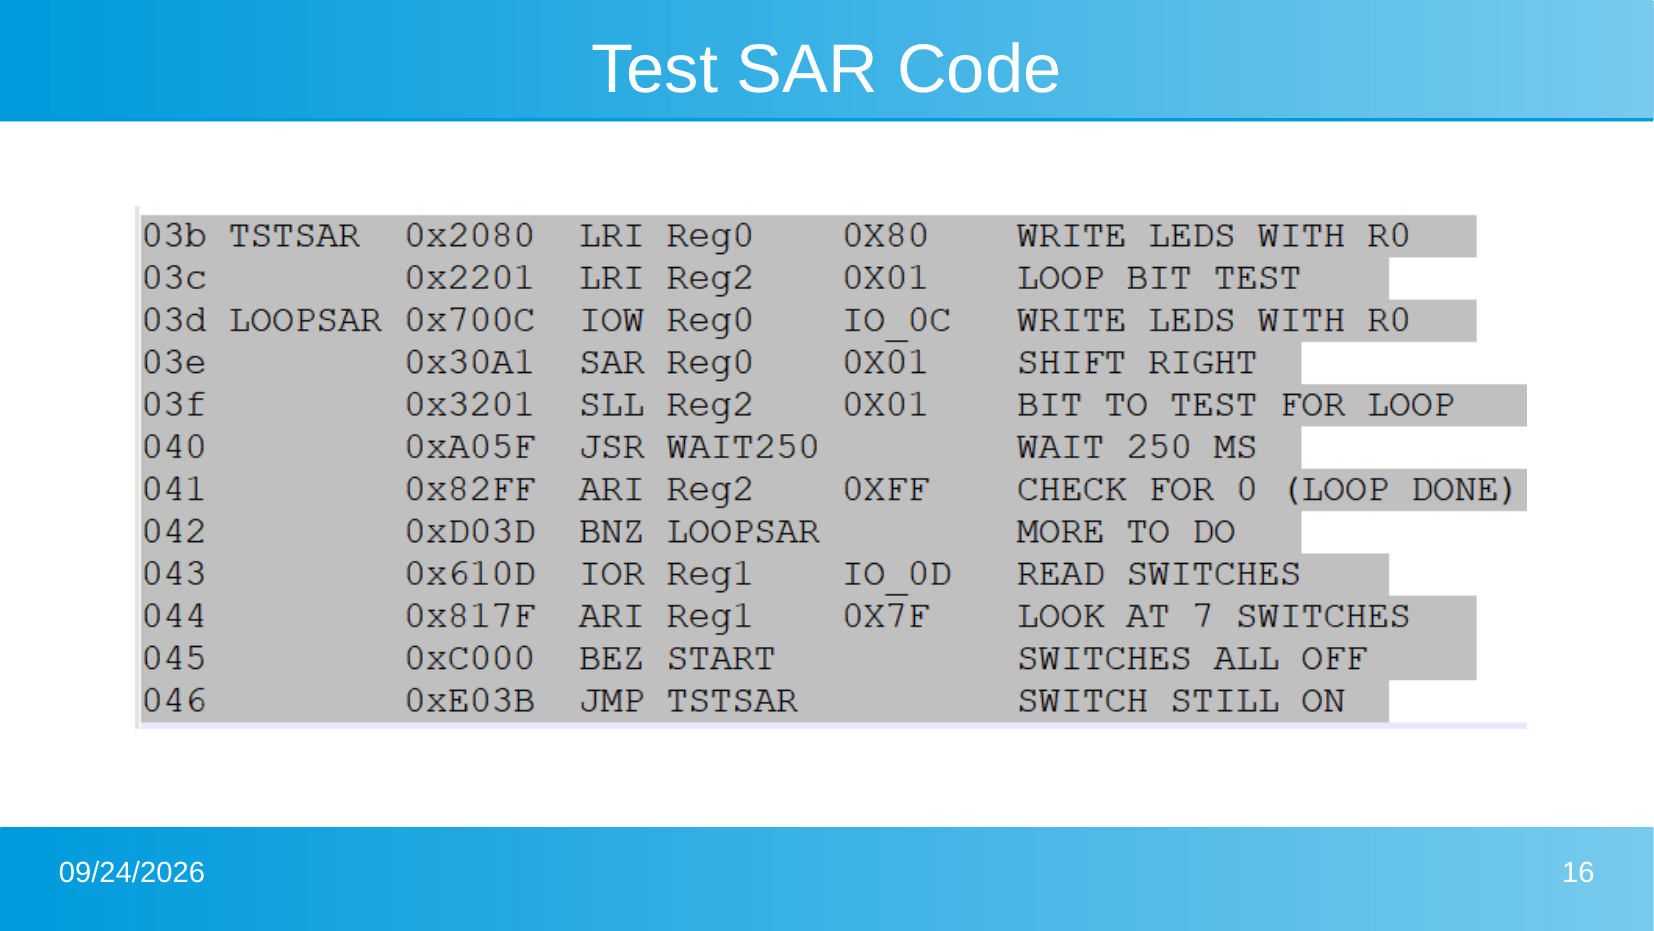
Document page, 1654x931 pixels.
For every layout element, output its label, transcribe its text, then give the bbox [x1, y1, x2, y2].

picture [135, 206, 1527, 729]
title Test SAR Code [59, 29, 1595, 108]
